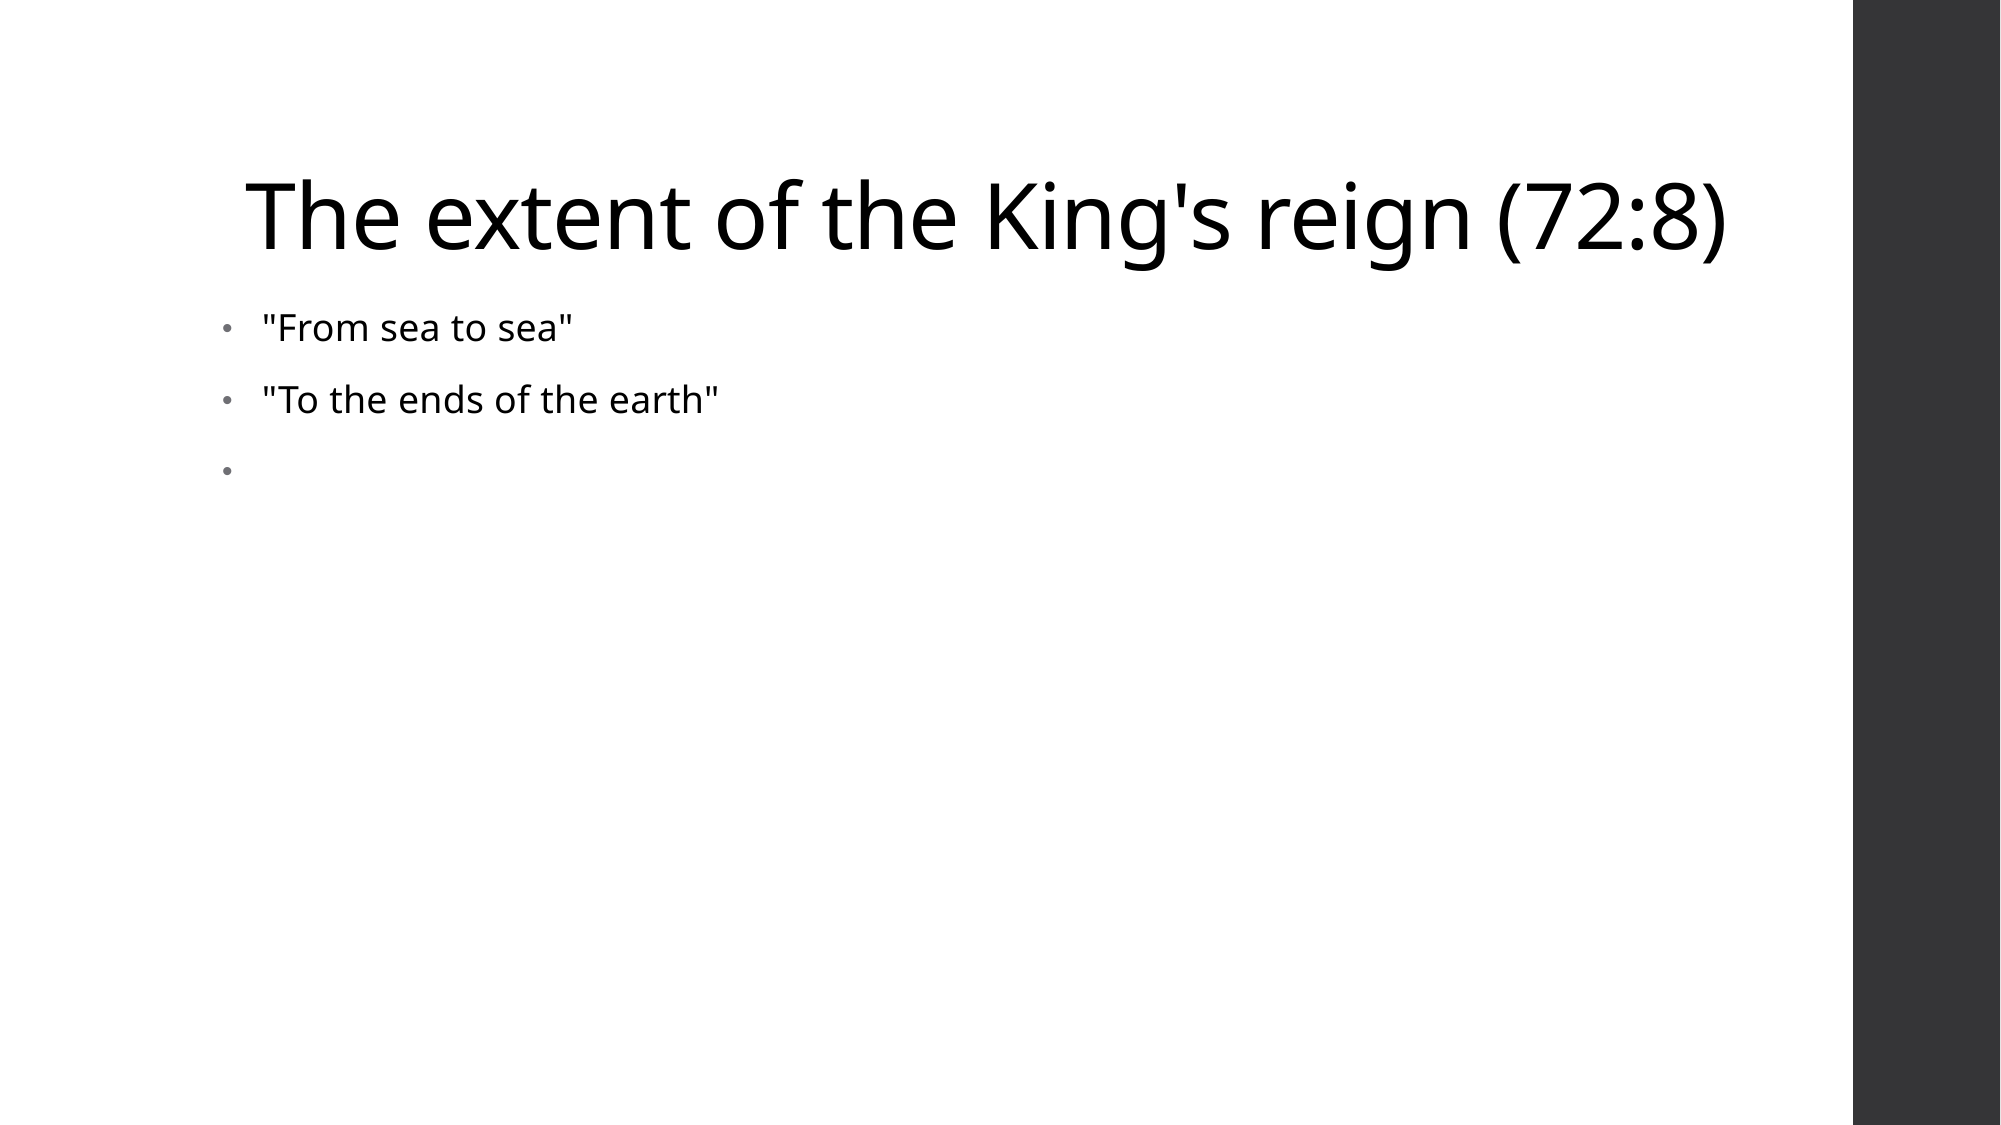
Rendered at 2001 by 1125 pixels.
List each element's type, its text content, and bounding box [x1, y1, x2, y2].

title The extent of the King's reign (72:8) [206, 60, 1797, 278]
list "From sea to sea" "To the ends of the earth" [206, 299, 1617, 1014]
